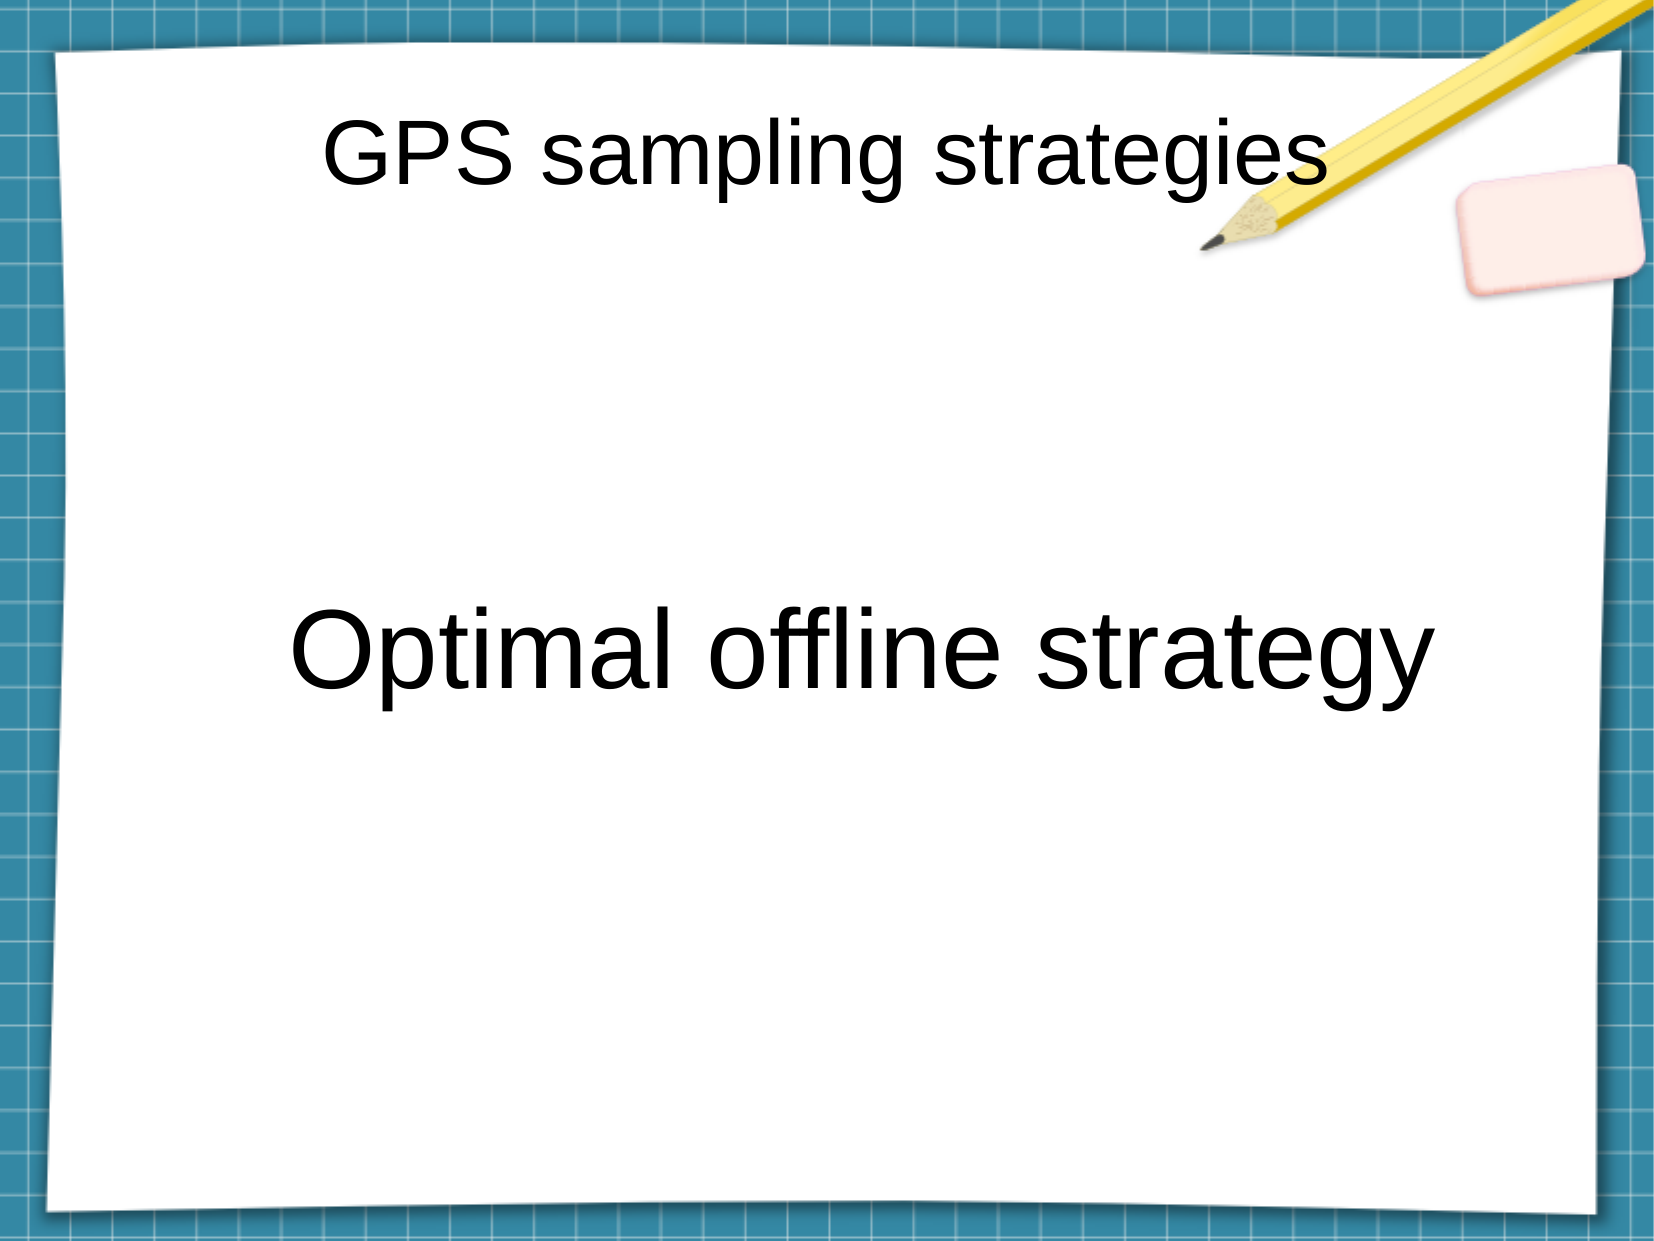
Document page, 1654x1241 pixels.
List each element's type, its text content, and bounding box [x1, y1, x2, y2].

list Optimal offline strategy [82, 290, 1571, 1010]
title GPS sampling strategies [82, 49, 1571, 257]
picture [0, 0, 1654, 1241]
